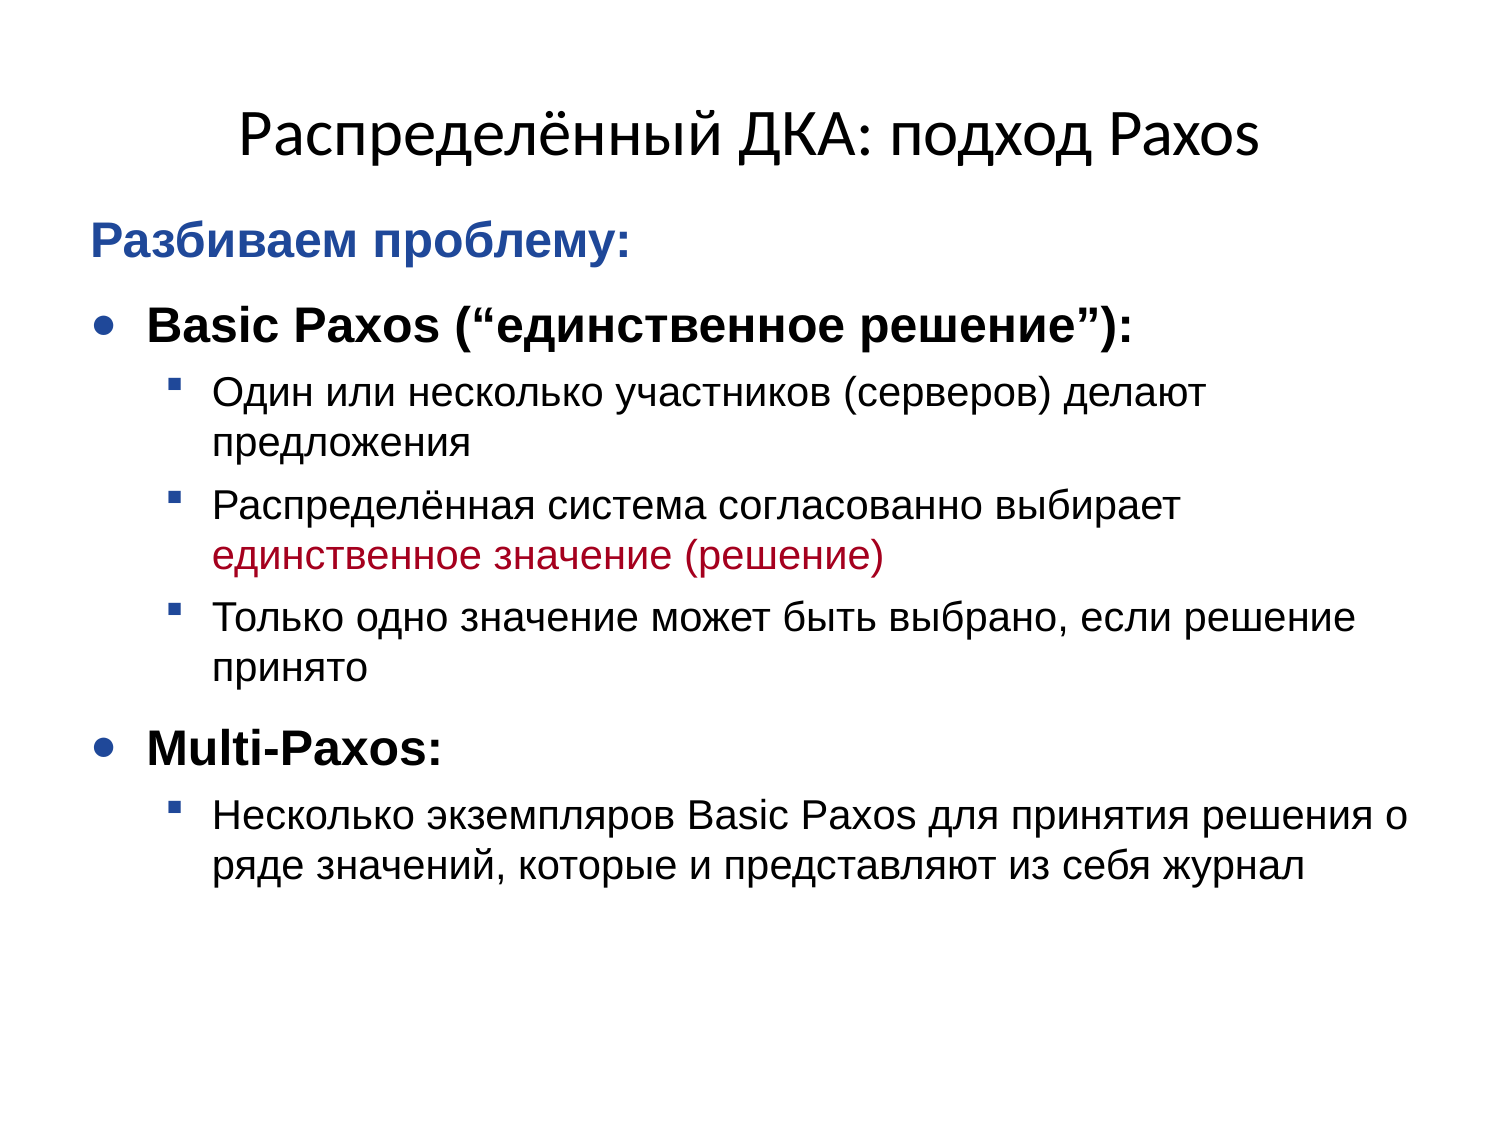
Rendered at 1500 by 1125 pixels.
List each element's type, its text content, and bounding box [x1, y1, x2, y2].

list Разбиваем проблему: Basic Paxos (“единственное решение”): Один или несколько участников (серверов) делают предложения Распределённая система согласованно выбирает единственное значение (решение) Только одно значение может быть выбрано, если решение принято Multi-Paxos: Несколько экземпляров Basic Paxos для принятия решения о ряде значений, которые и представляют из себя журнал [75, 200, 1425, 1005]
title Распределённый ДКА: подход Paxos [75, 45, 1426, 233]
